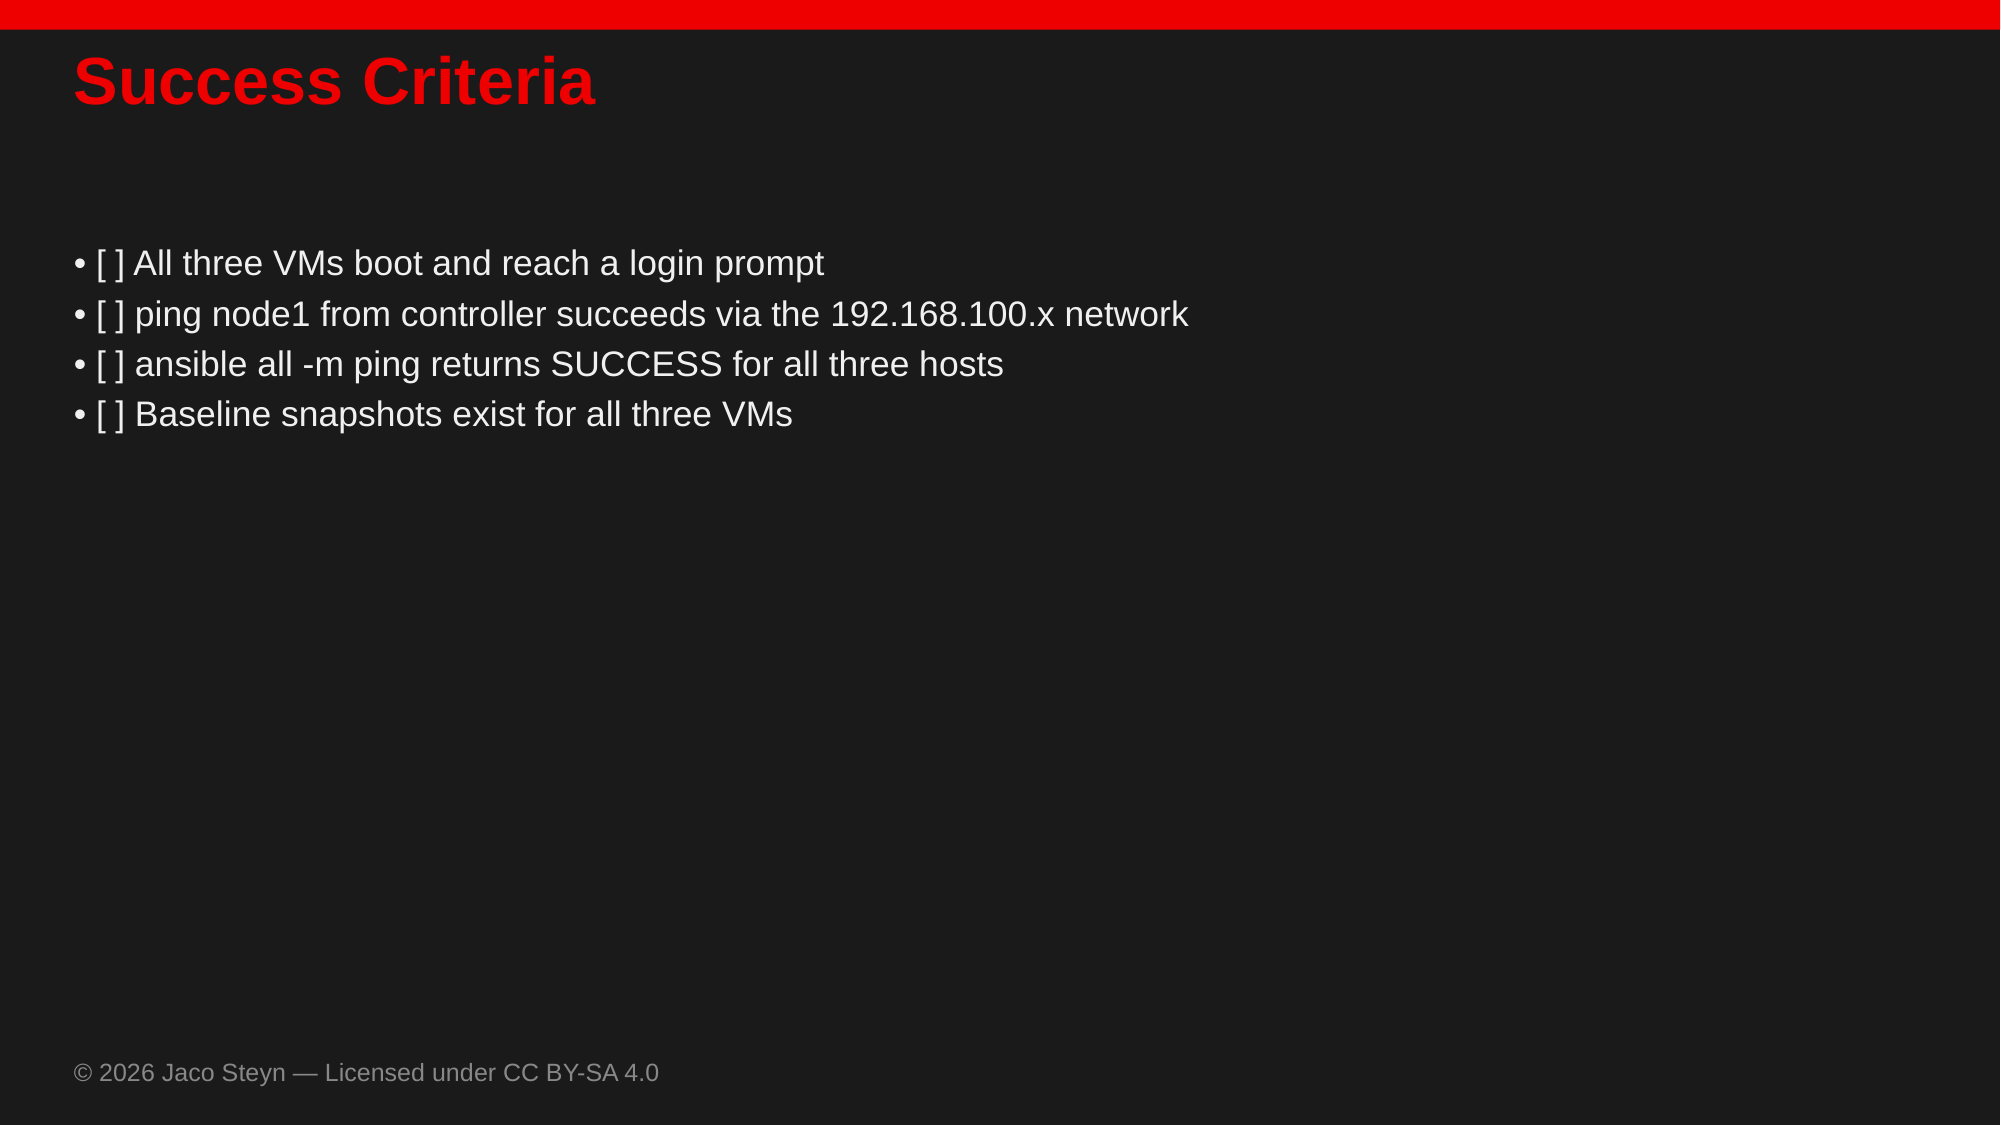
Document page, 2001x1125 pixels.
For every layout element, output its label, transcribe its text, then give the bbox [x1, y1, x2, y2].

text_box © 2026 Jaco Steyn — Licensed under CC BY-SA 4.0 [59, 1051, 1942, 1093]
text_box Success Criteria [59, 36, 1942, 208]
text_box • [ ] All three VMs boot and reach a login prompt • [ ] ping node1 from controller succeeds via the 192.168.100.x network • [ ] ansible all -m ping returns SUCCESS for all three hosts • [ ] Baseline snapshots exist for all three VMs [59, 236, 1942, 1037]
text_box [0, 0, 2001, 30]
